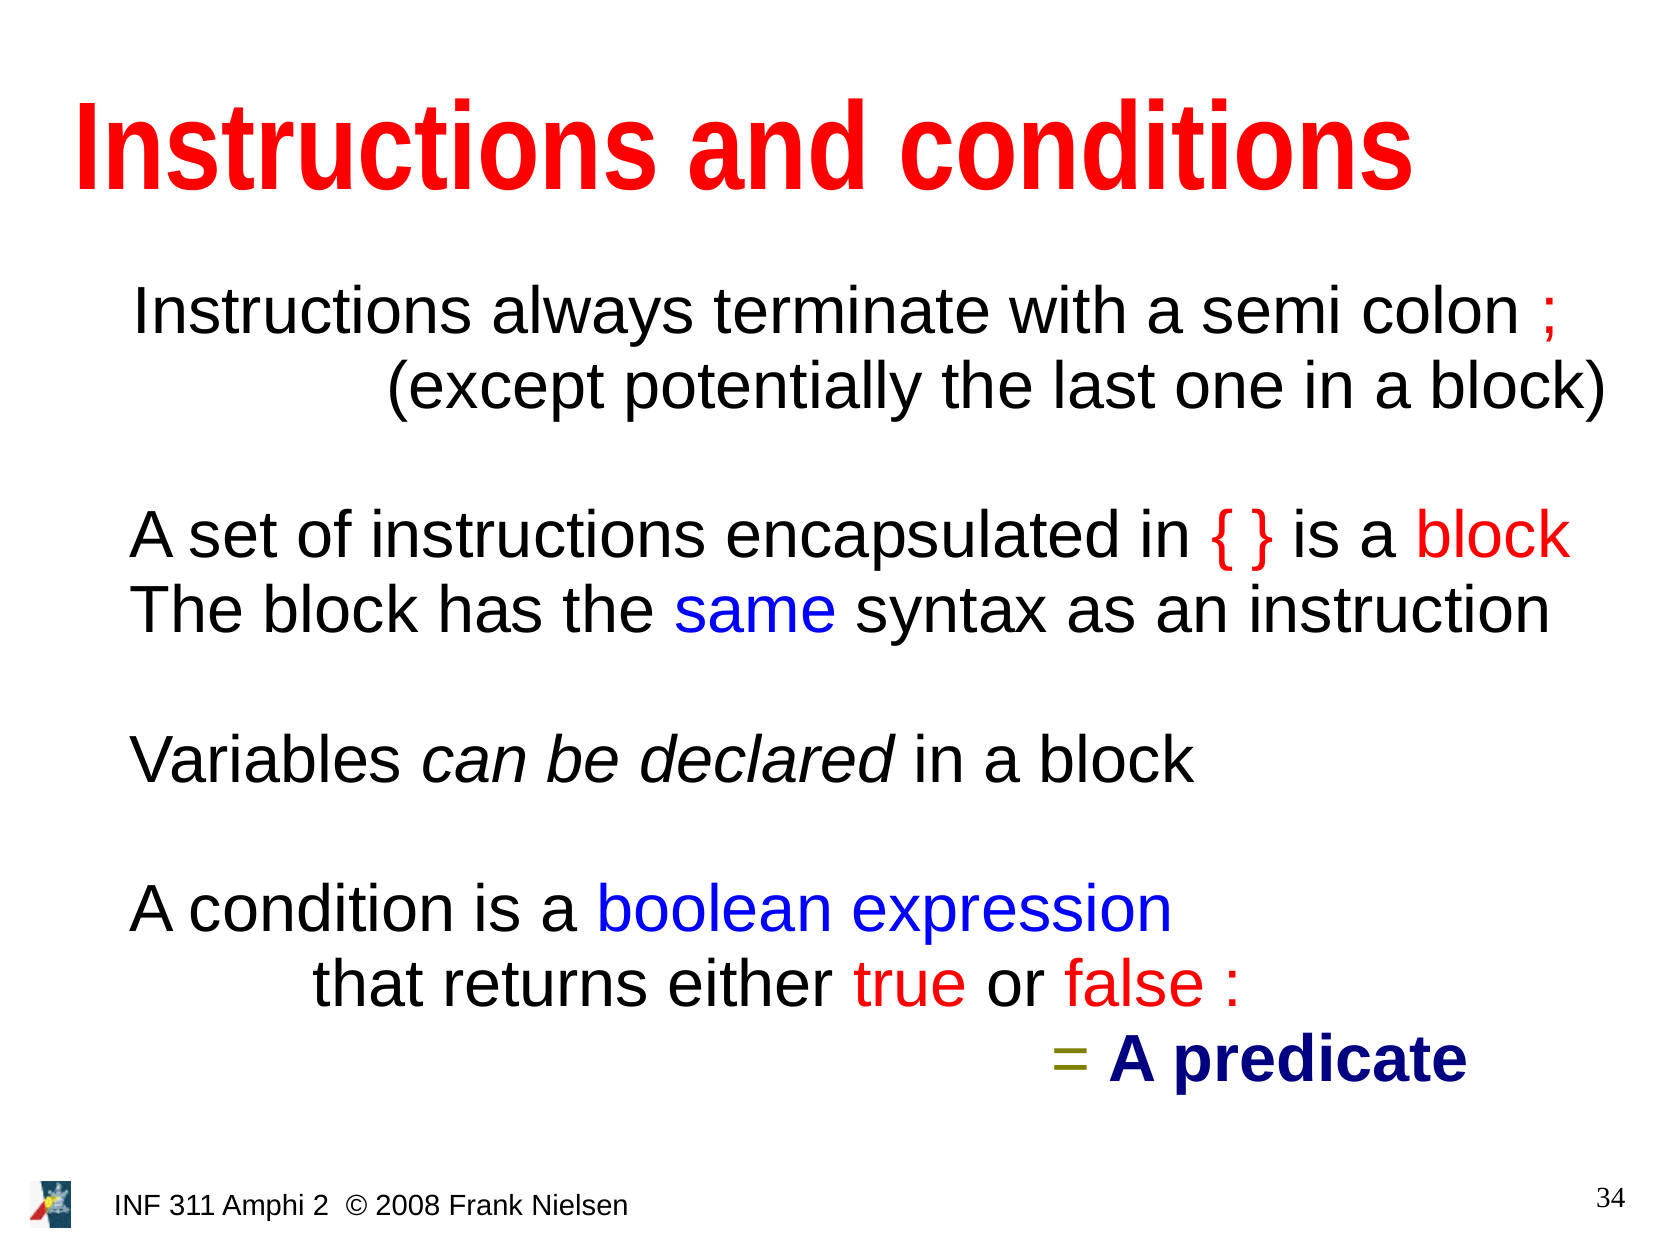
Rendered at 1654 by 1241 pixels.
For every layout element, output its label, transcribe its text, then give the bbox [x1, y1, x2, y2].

text_box Instructions always terminate with a semi colon ; (except potentially the last one in a block) A set of instructions encapsulated in { } is a block The block has the same syntax as an instruction Variables can be declared in a block A condition is a boolean expression that returns either true or false : = A predicate [44, 265, 1625, 1103]
text_box Instructions and conditions [59, 64, 1625, 223]
picture [29, 1181, 71, 1228]
